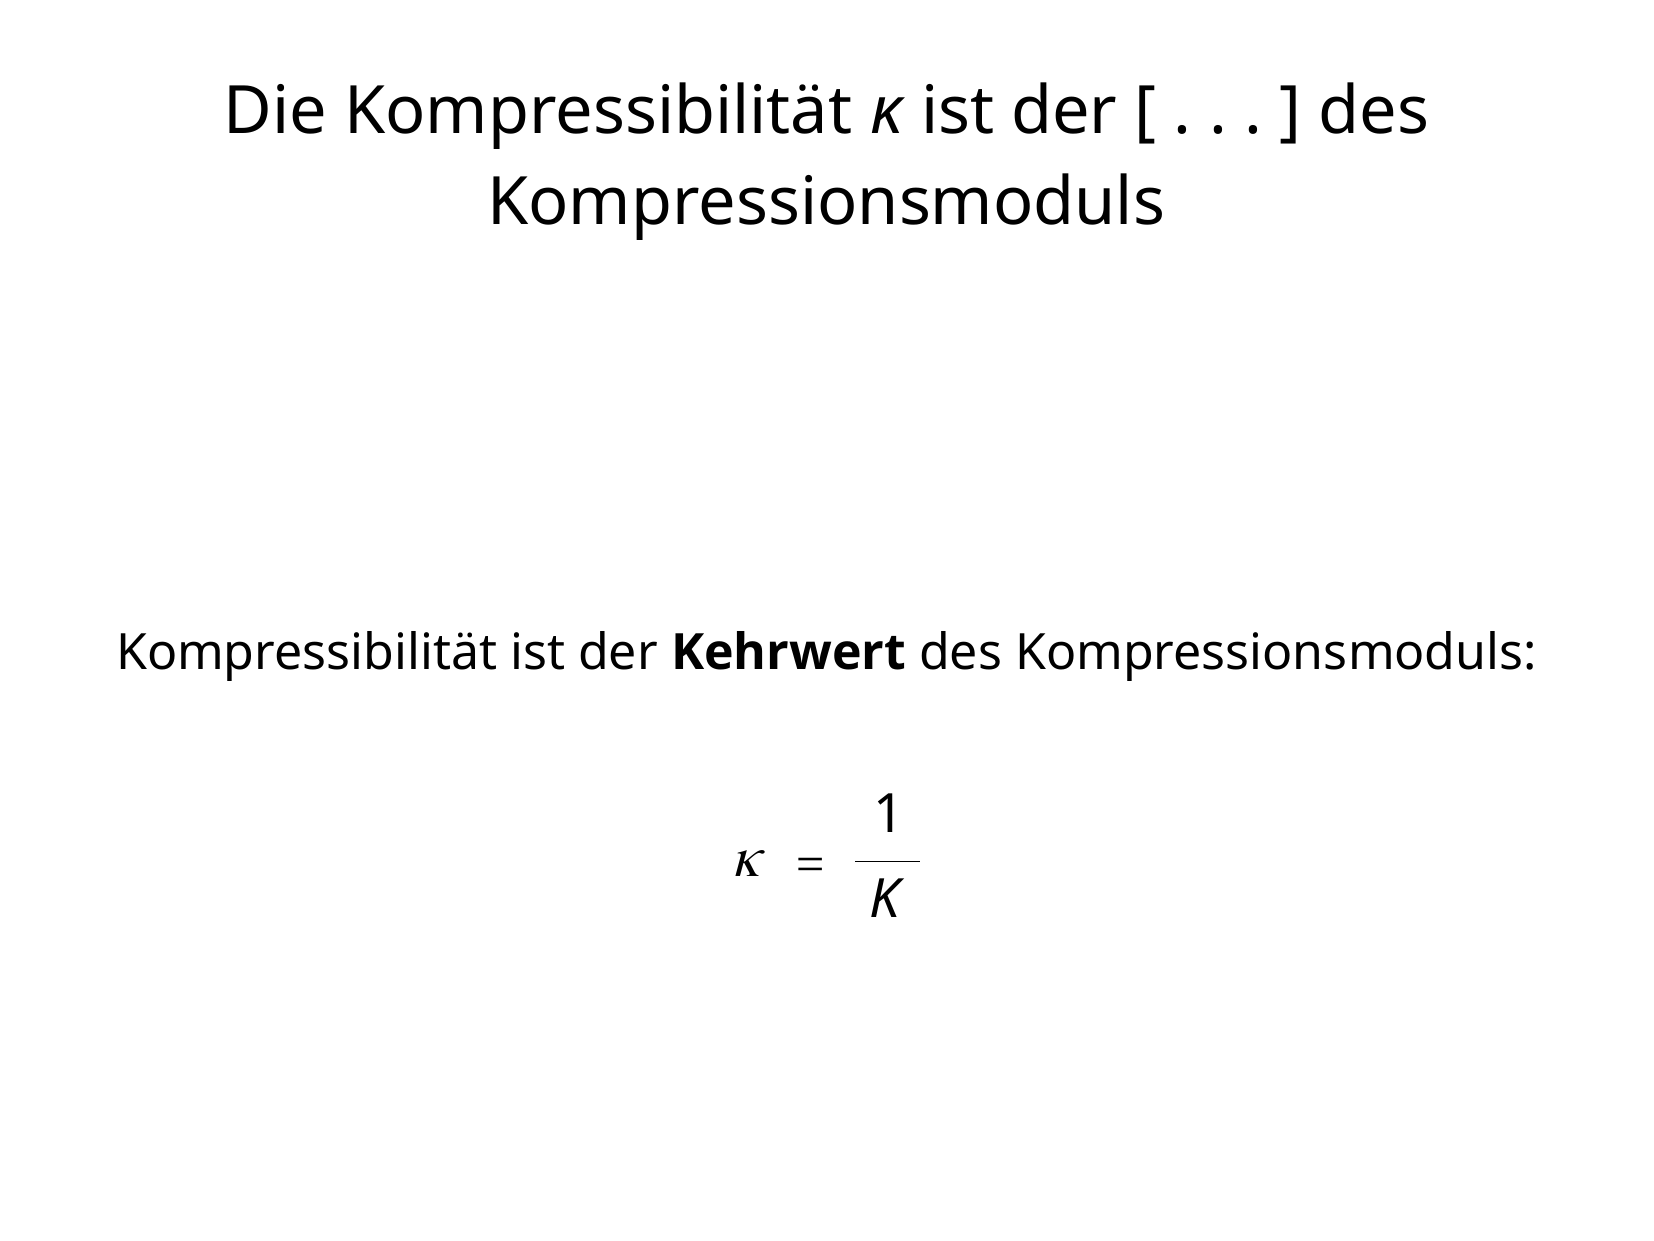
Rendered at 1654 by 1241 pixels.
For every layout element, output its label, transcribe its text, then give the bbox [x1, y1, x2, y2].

chart [725, 781, 928, 932]
title Die Kompressibilität κ ist der [ . . . ] des Kompressionsmoduls [82, 49, 1571, 257]
subtitle Kompressibilität ist der Kehrwert des Kompressionsmoduls: [82, 290, 1571, 1010]
